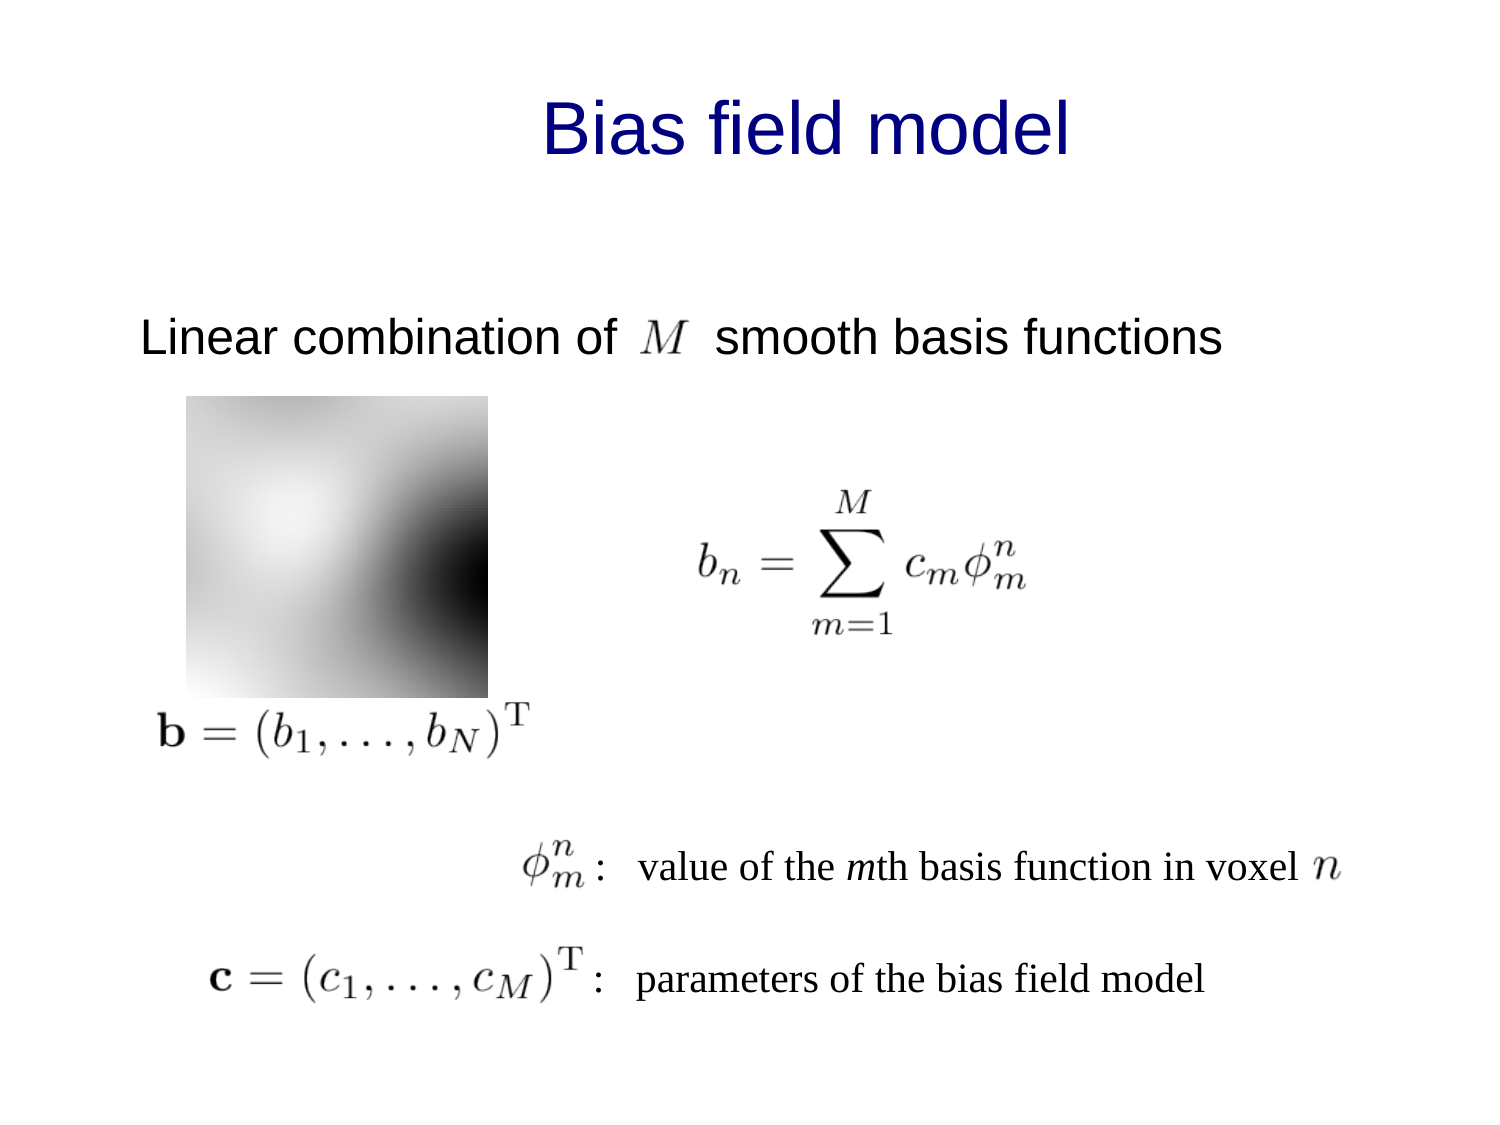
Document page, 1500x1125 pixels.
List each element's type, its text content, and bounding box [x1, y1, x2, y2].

text_box Linear combination of smooth basis functions [50, 296, 1451, 447]
picture [187, 934, 594, 1013]
text_box : value of the mth basis function in voxel [580, 831, 1336, 897]
text_box : parameters of the bias field model [578, 943, 1221, 1010]
picture [137, 447, 536, 772]
title Bias field model [149, 65, 1463, 179]
picture [618, 305, 697, 362]
picture [675, 484, 1043, 641]
picture [504, 821, 592, 897]
picture [1295, 839, 1359, 892]
